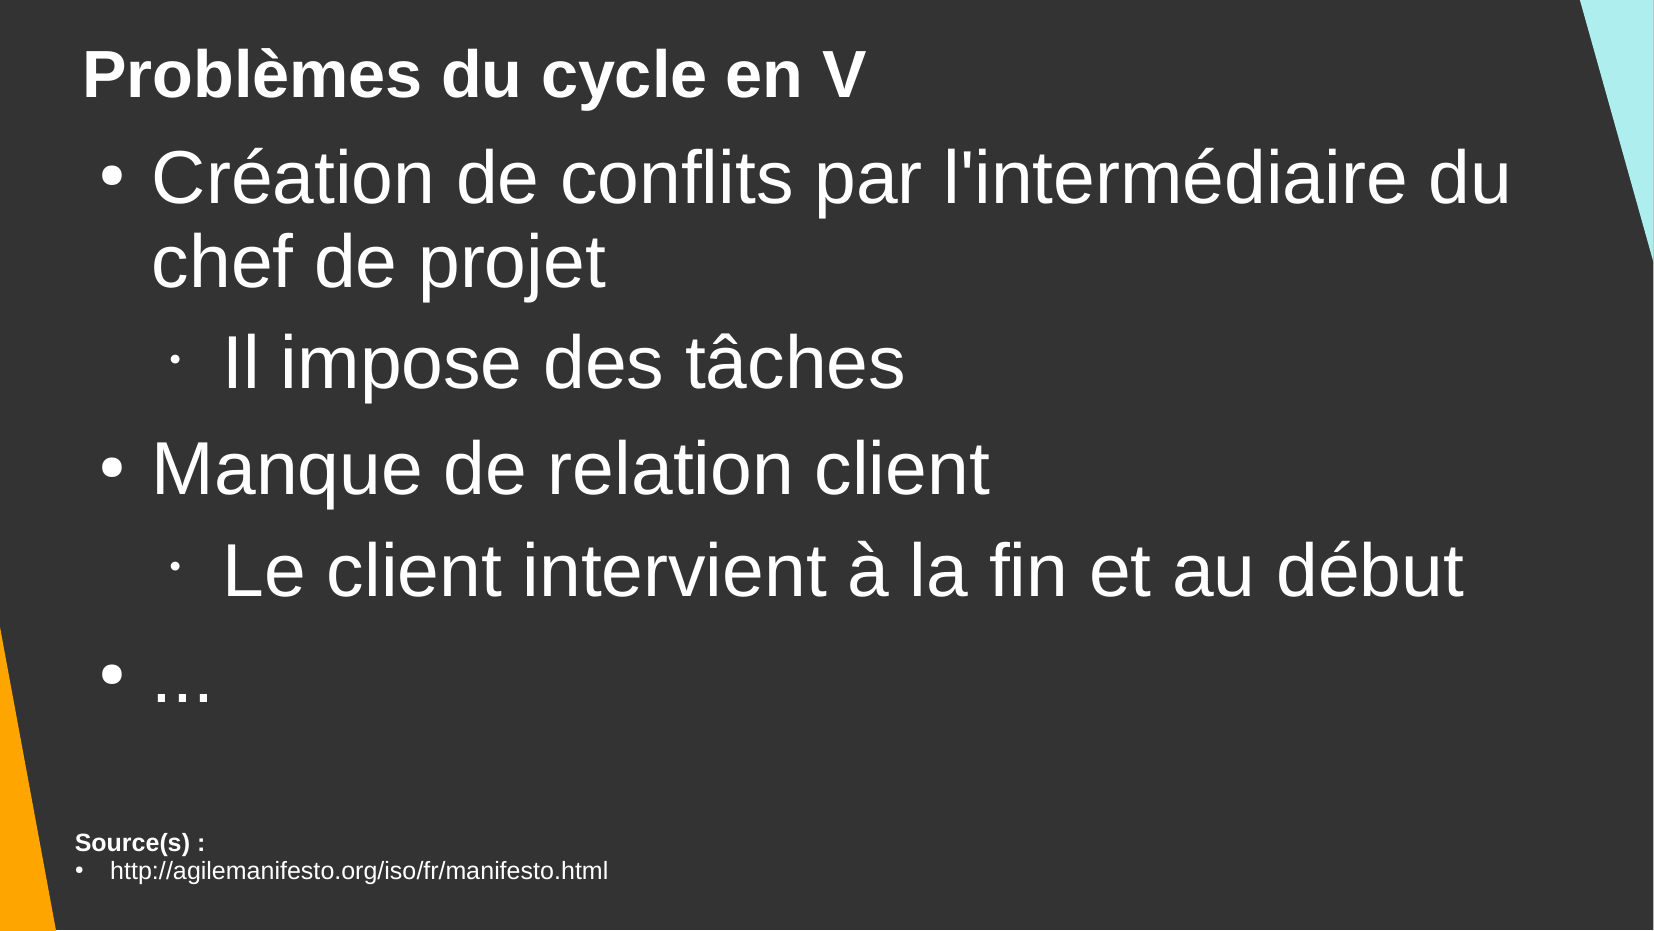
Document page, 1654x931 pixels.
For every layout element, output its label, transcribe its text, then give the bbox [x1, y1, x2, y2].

title Problèmes du cycle en V [82, 37, 1571, 122]
text_box [0, 627, 57, 931]
list Création de conflits par l'intermédiaire du chef de projet Il impose des tâches Manque de relation client Le client intervient à la fin et au début ... [80, 135, 1620, 777]
text_box [1579, 0, 1654, 265]
text_box Source(s) : http://agilemanifesto.org/iso/fr/manifesto.html [59, 821, 1546, 920]
